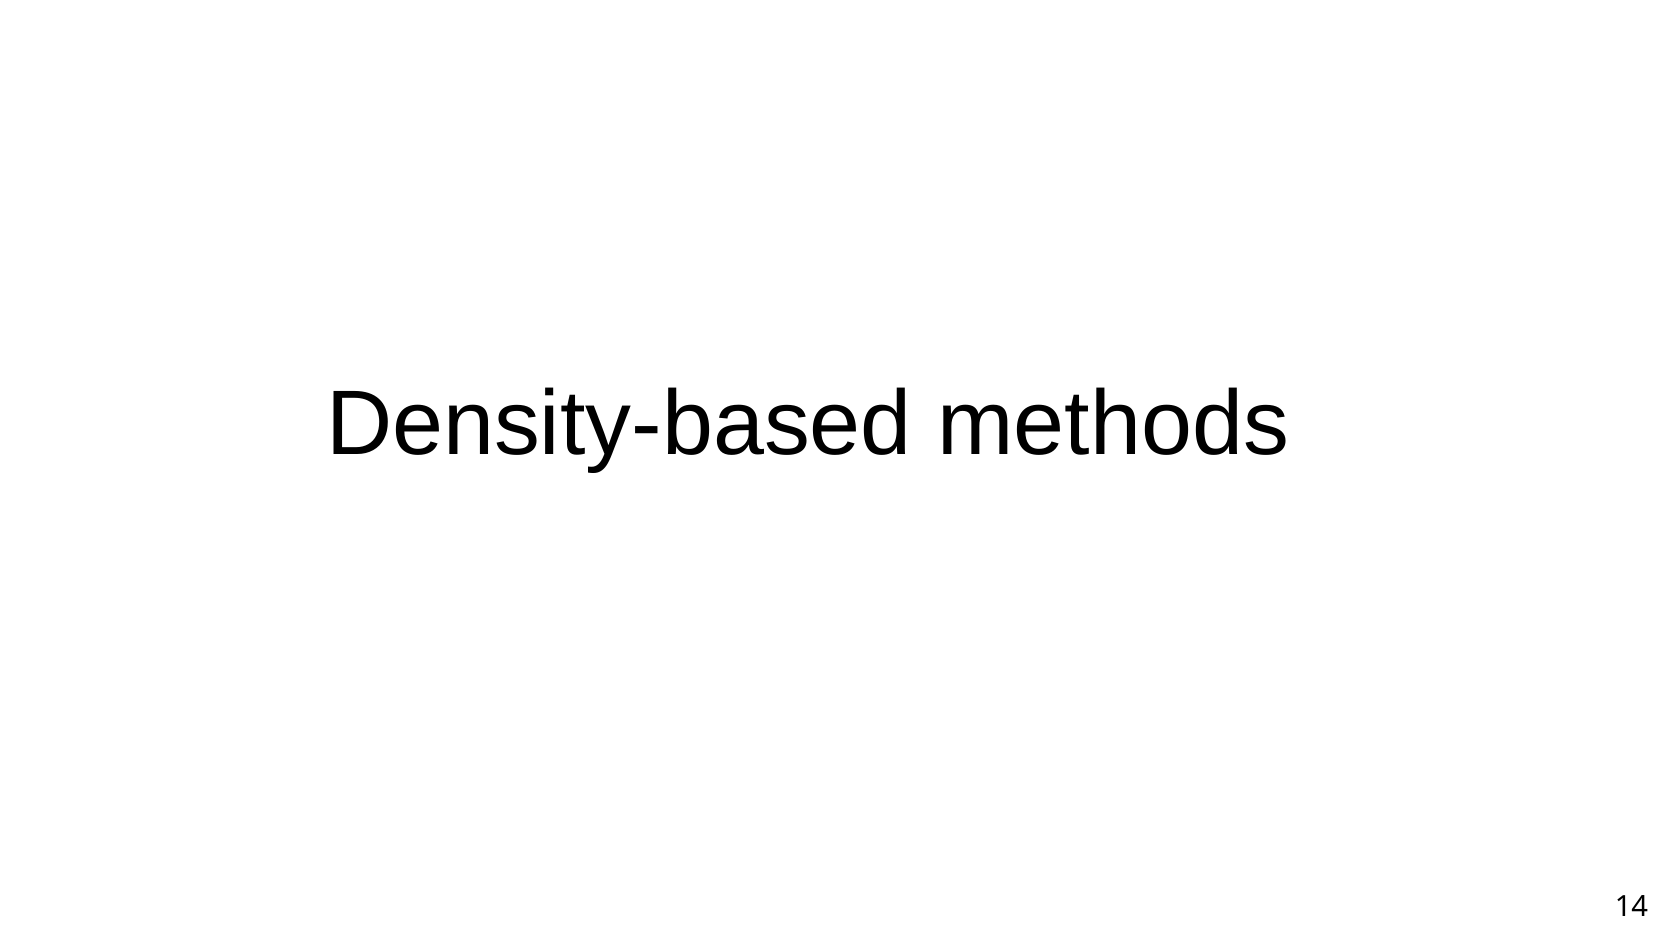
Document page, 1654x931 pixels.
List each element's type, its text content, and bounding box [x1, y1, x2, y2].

title Density-based methods [64, 345, 1553, 501]
